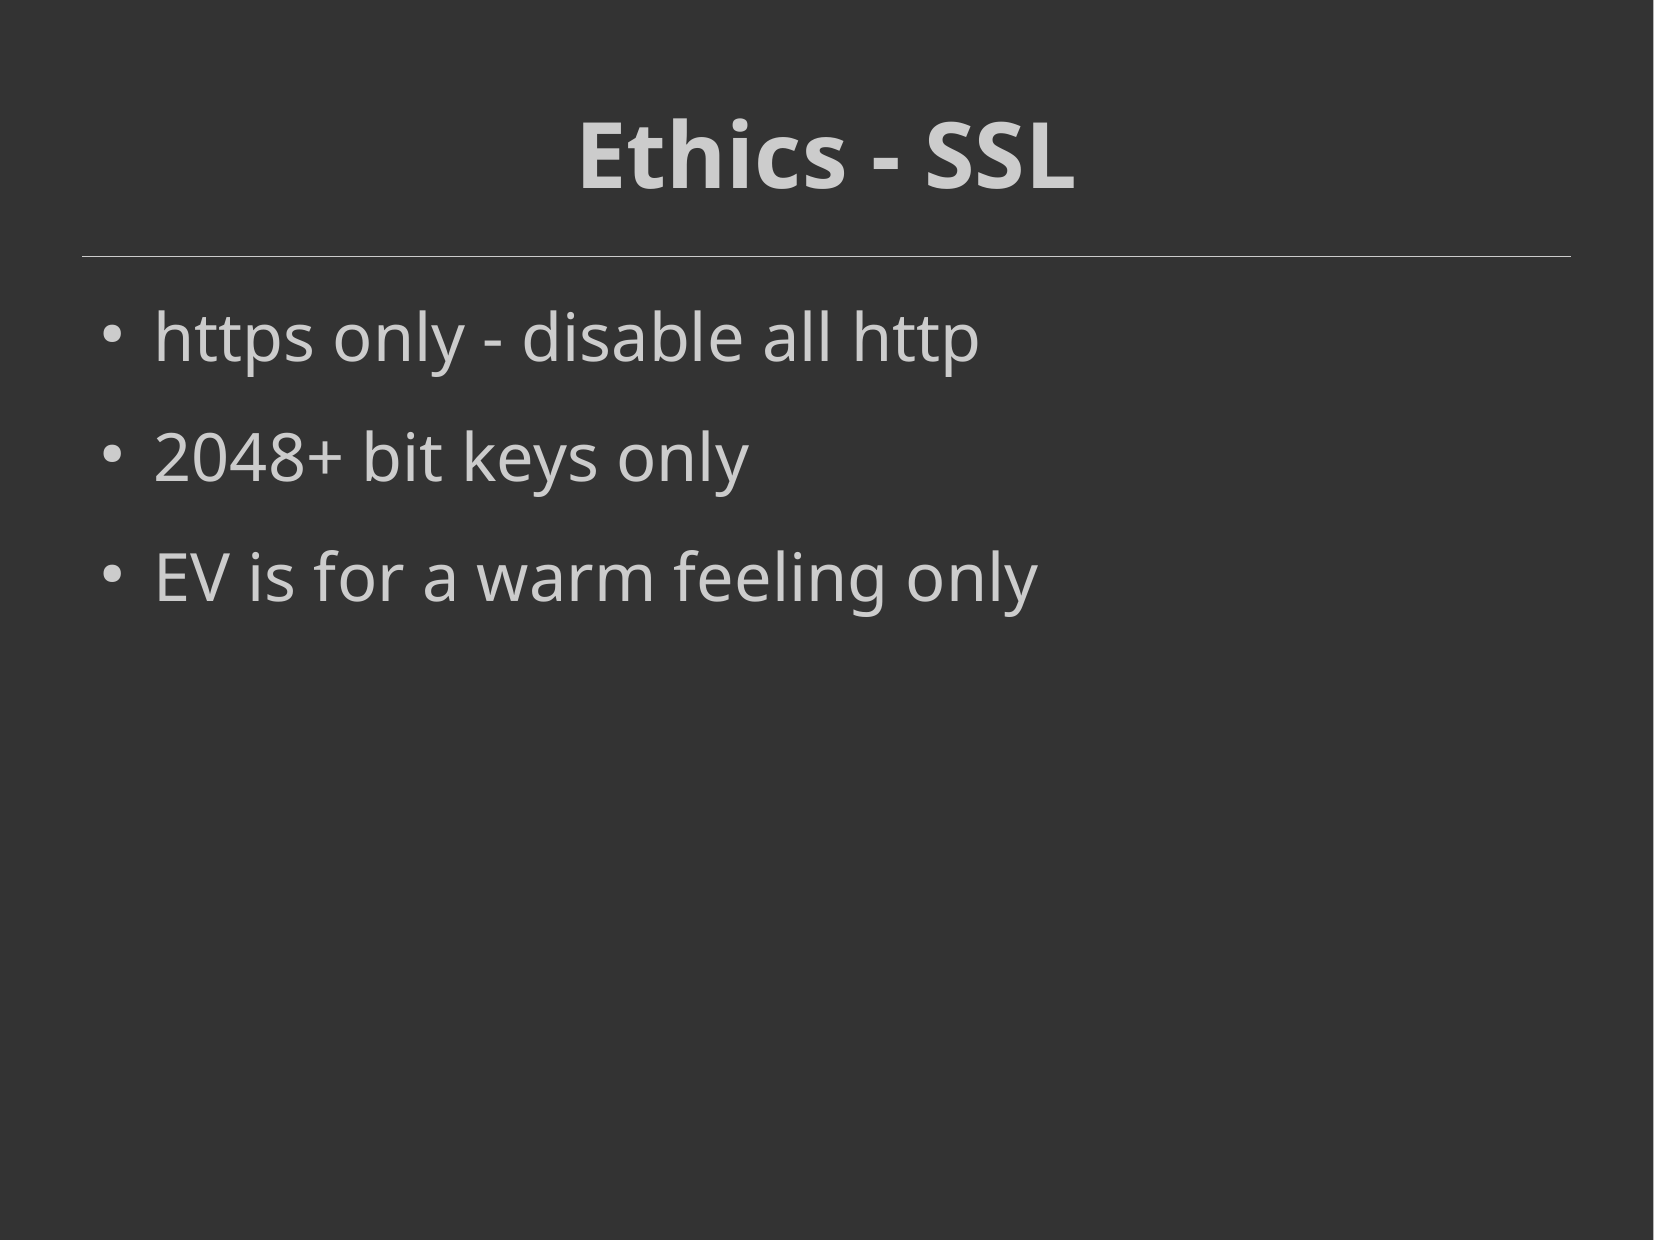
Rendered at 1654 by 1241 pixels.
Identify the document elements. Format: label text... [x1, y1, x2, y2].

title Ethics - SSL [82, 49, 1571, 257]
list https only - disable all http 2048+ bit keys only EV is for a warm feeling only [82, 290, 1571, 1010]
